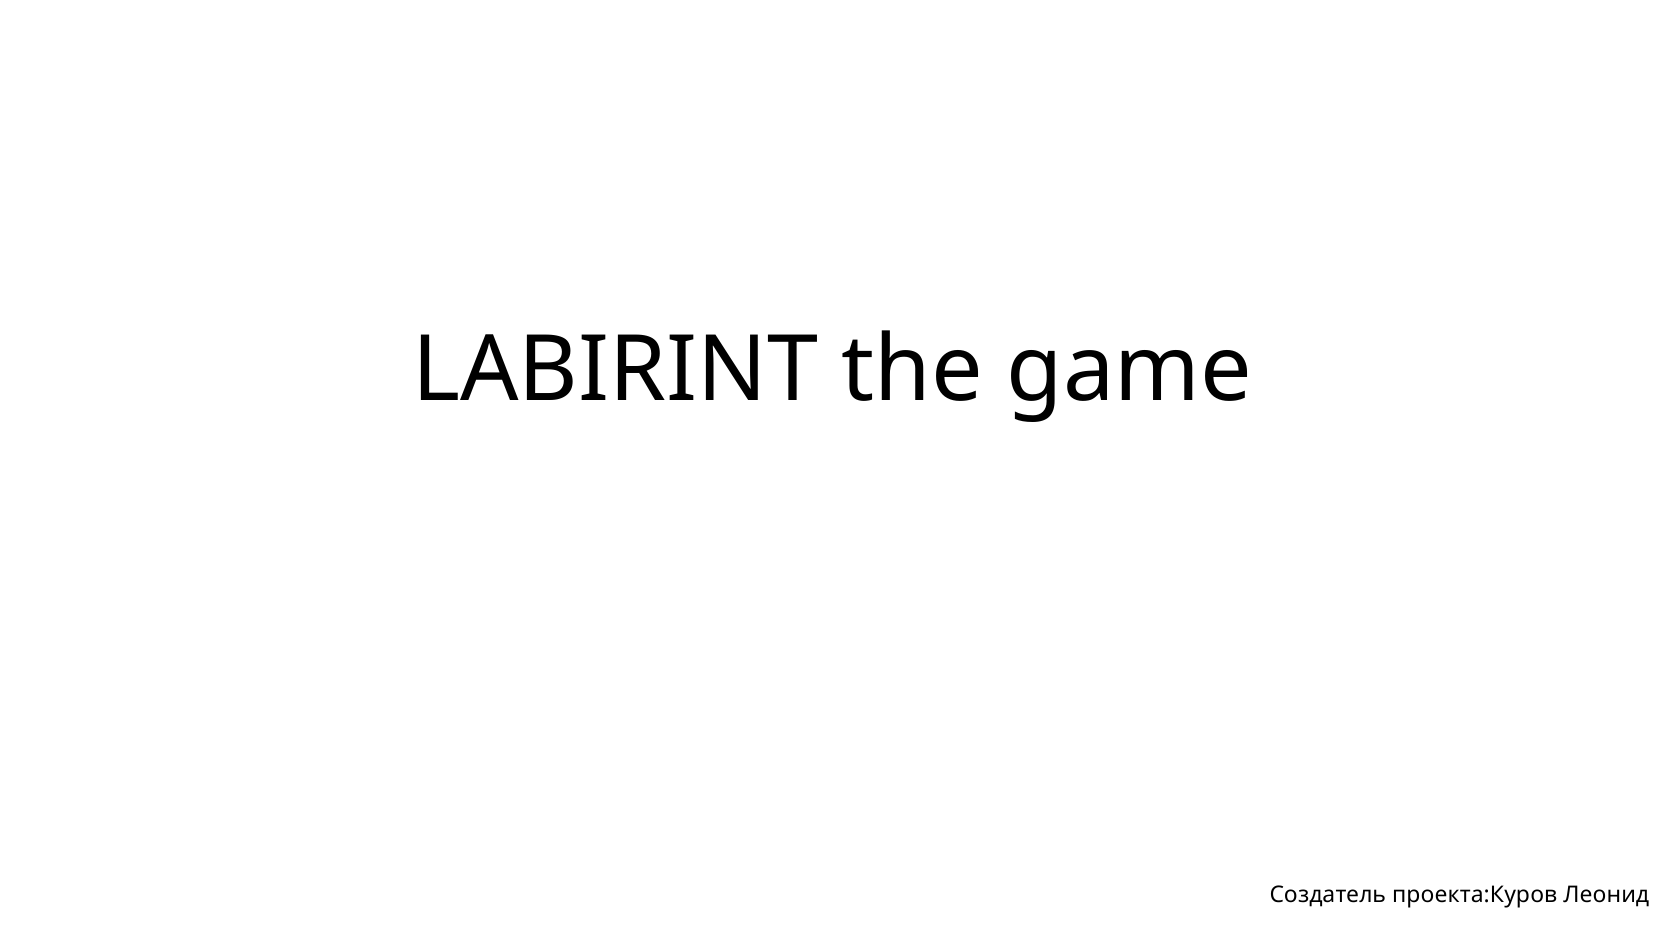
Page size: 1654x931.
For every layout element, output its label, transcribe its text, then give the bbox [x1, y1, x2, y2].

subtitle Создатель проекта:Куров Леонид [1269, 856, 1654, 931]
title LABIRINT the game [88, 287, 1577, 443]
